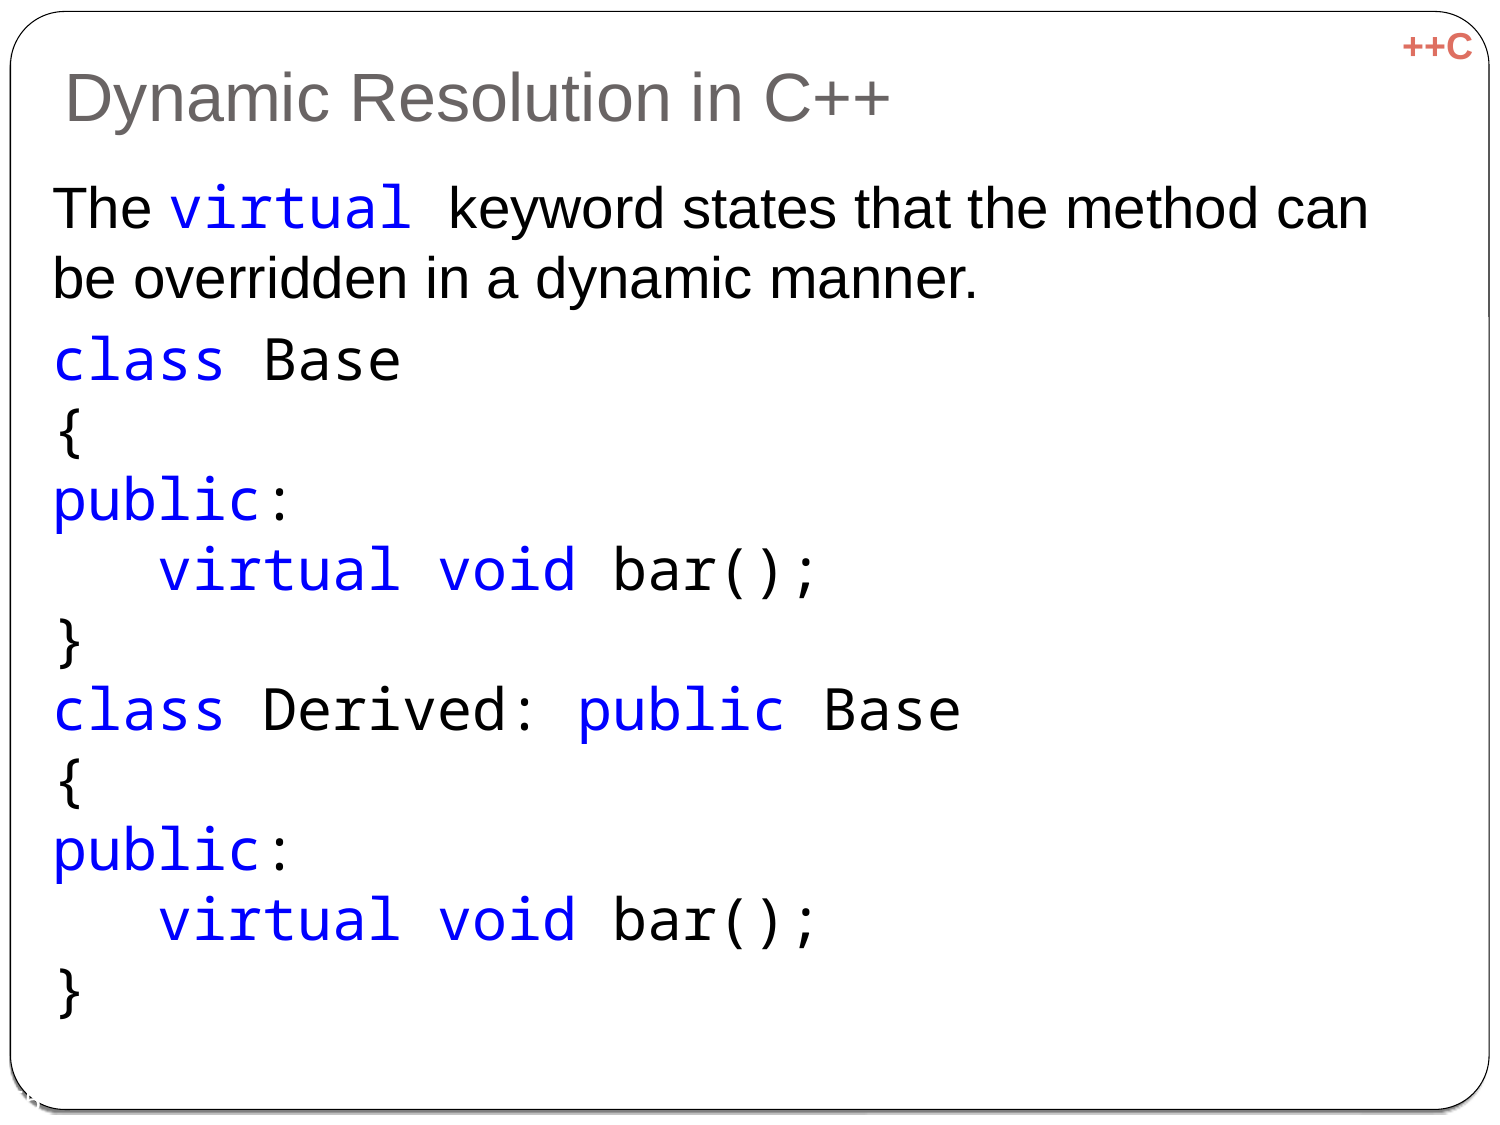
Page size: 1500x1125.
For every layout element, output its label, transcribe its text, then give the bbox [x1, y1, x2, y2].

title Dynamic Resolution in C++ [50, 45, 1450, 150]
list The virtual keyword states that the method can be overridden in a dynamic manner. class Base { public: virtual void bar(); } class Derived: public Base { public: virtual void bar(); } [37, 162, 1463, 1088]
slide_number <number> [0, 1074, 50, 1125]
